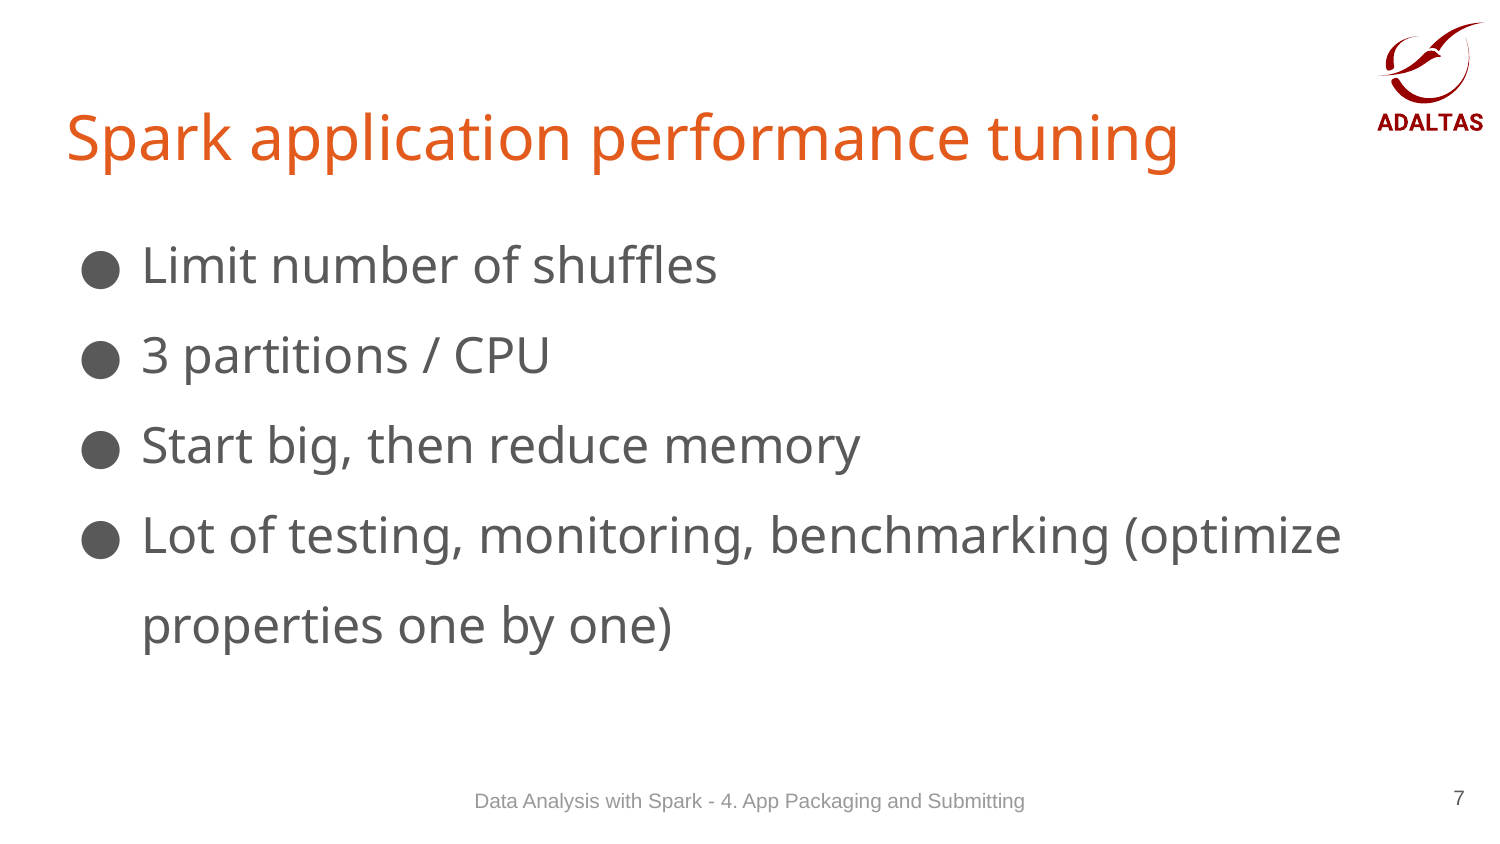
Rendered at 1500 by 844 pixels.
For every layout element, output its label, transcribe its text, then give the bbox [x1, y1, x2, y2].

slide_number <number> [1389, 764, 1480, 830]
title Spark application performance tuning [51, 71, 1242, 166]
list Limit number of shuffles 3 partitions / CPU Start big, then reduce memory Lot of testing, monitoring, benchmarking (optimize properties one by one) [51, 189, 1449, 765]
text_box Data Analysis with Spark - 4. App Packaging and Submitting [436, 773, 1064, 822]
